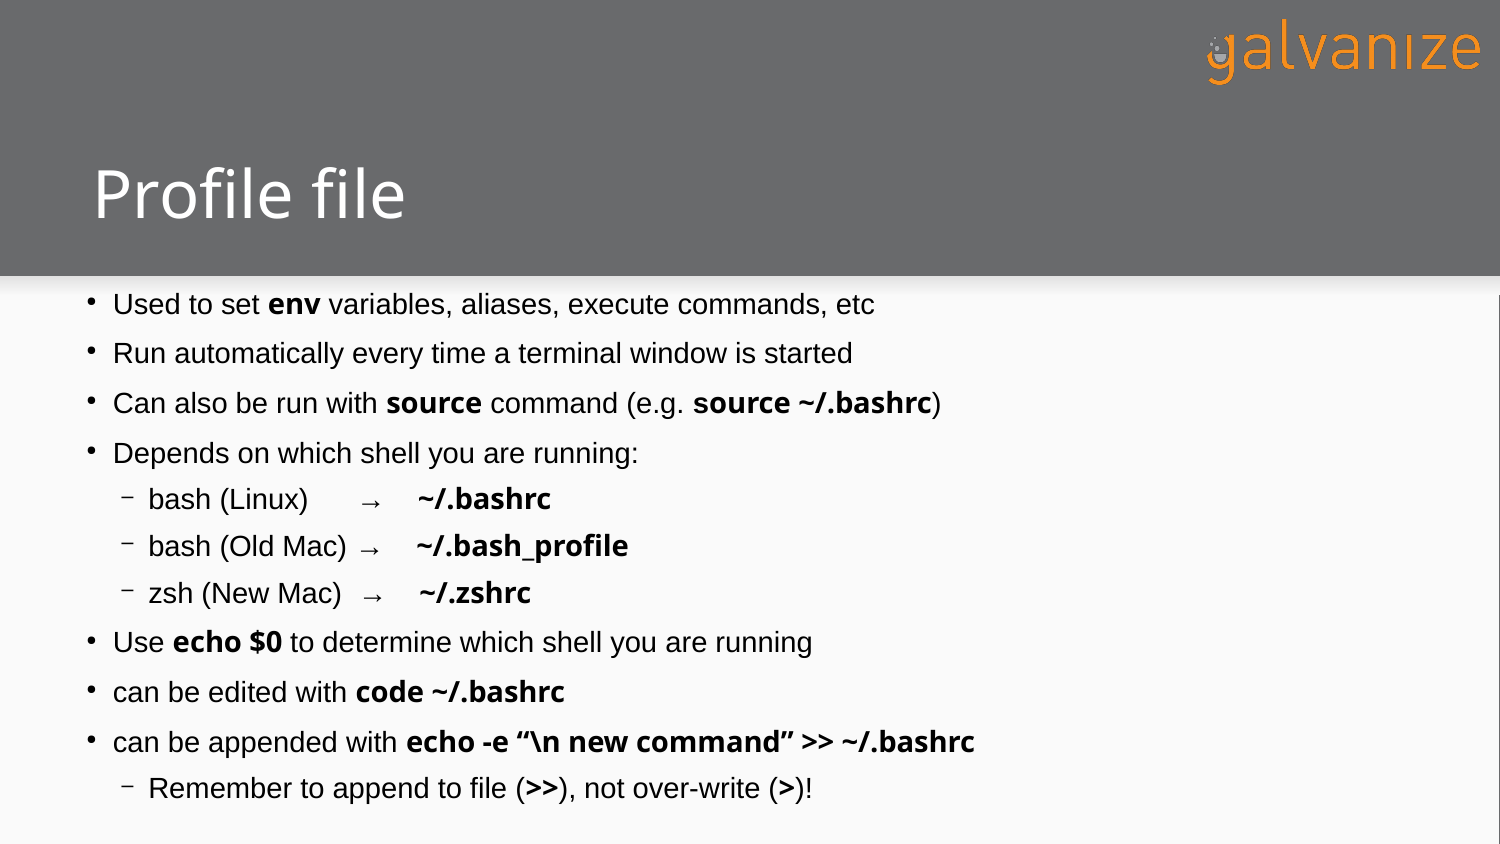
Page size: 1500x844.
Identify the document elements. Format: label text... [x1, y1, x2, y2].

title Profile file [77, 121, 1427, 248]
picture [1207, 19, 1480, 85]
list Used to set env variables, aliases, execute commands, etc Run automatically every time a terminal window is started Can also be run with source command (e.g. source ~/.bashrc) Depends on which shell you are running: bash (Linux) → ~/.bashrc bash (Old Mac) → ~/.bash_profile zsh (New Mac) → ~/.zshrc Use echo $0 to determine which shell you are running can be edited with code ~/.bashrc can be appended with echo -e “\n new command” >> ~/.bashrc Remember to append to file (>>), not over-write (>)! [77, 285, 1427, 811]
